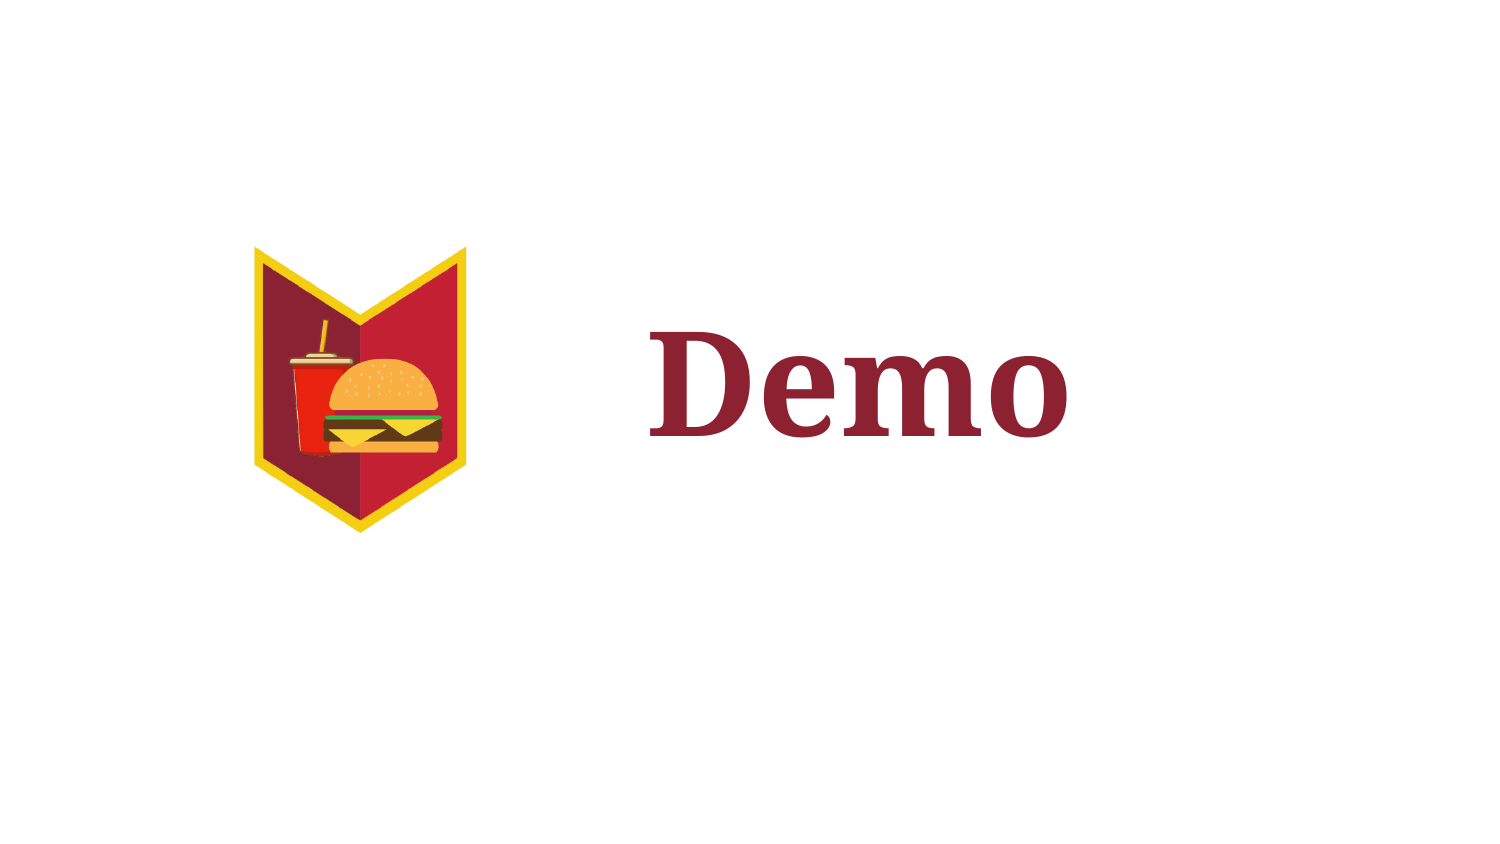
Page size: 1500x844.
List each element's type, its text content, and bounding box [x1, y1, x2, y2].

title Demo [631, 275, 1176, 569]
picture [188, 217, 528, 557]
